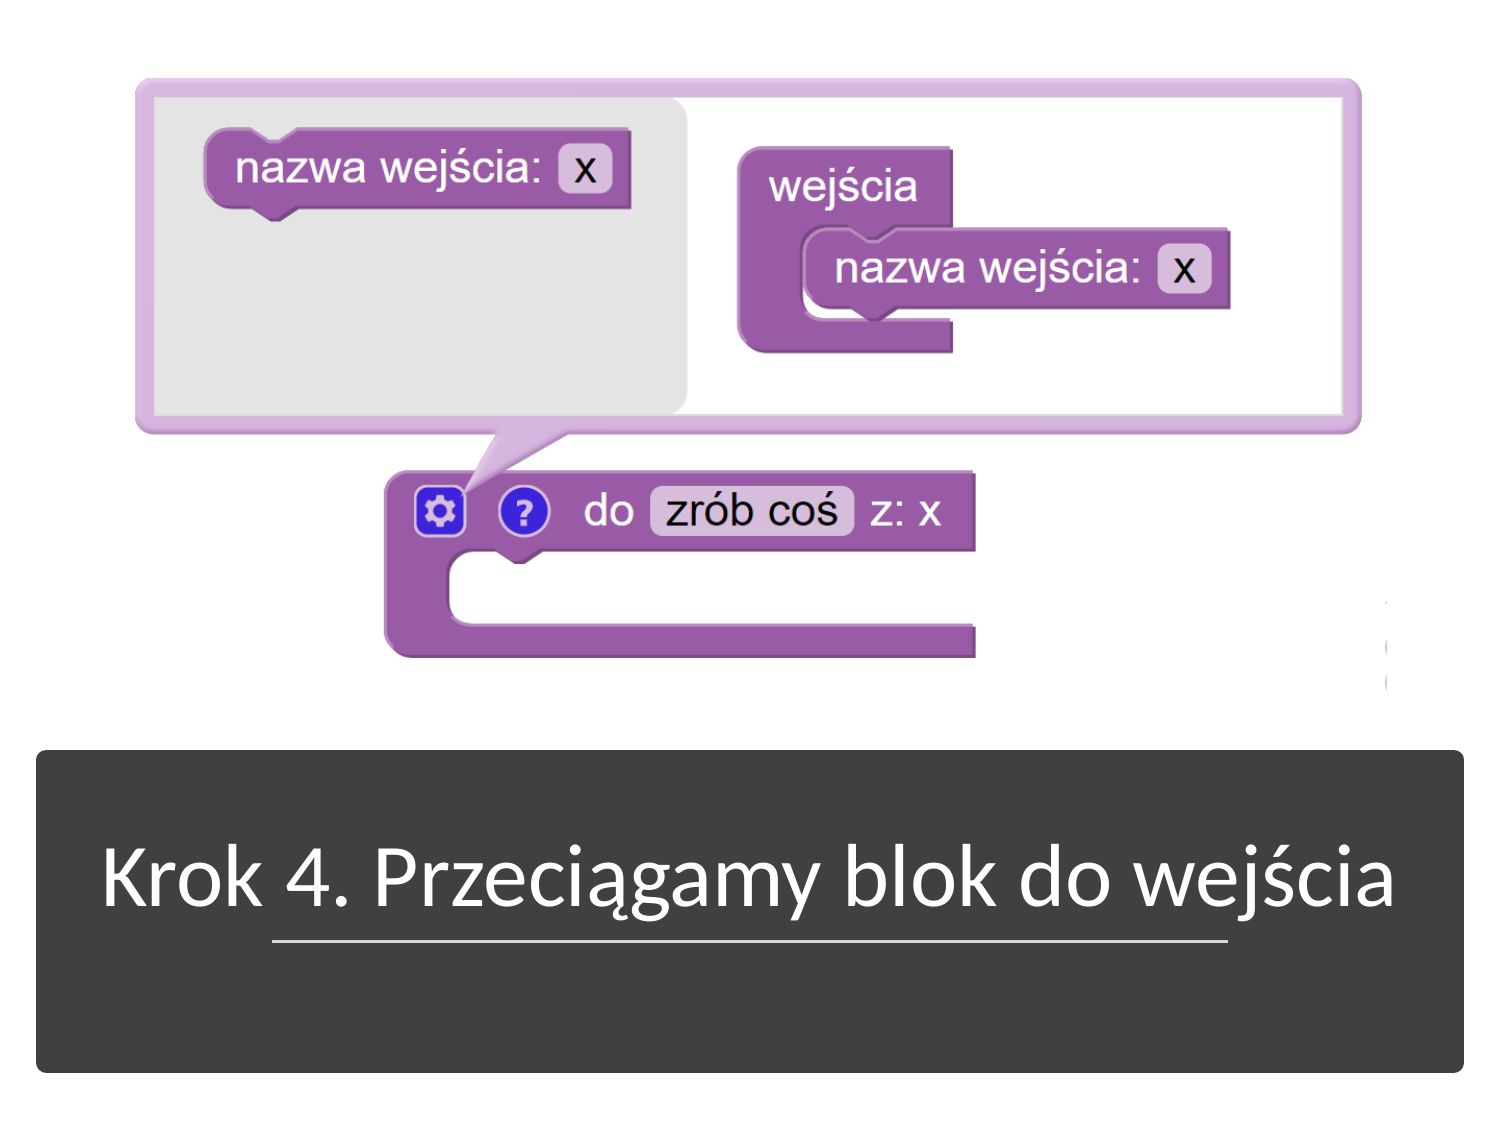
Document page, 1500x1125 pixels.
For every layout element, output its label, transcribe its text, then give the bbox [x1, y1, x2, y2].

text_box [46, 760, 1454, 1063]
picture [106, 50, 1387, 707]
title Krok 4. Przeciągamy blok do wejścia [64, 780, 1436, 933]
